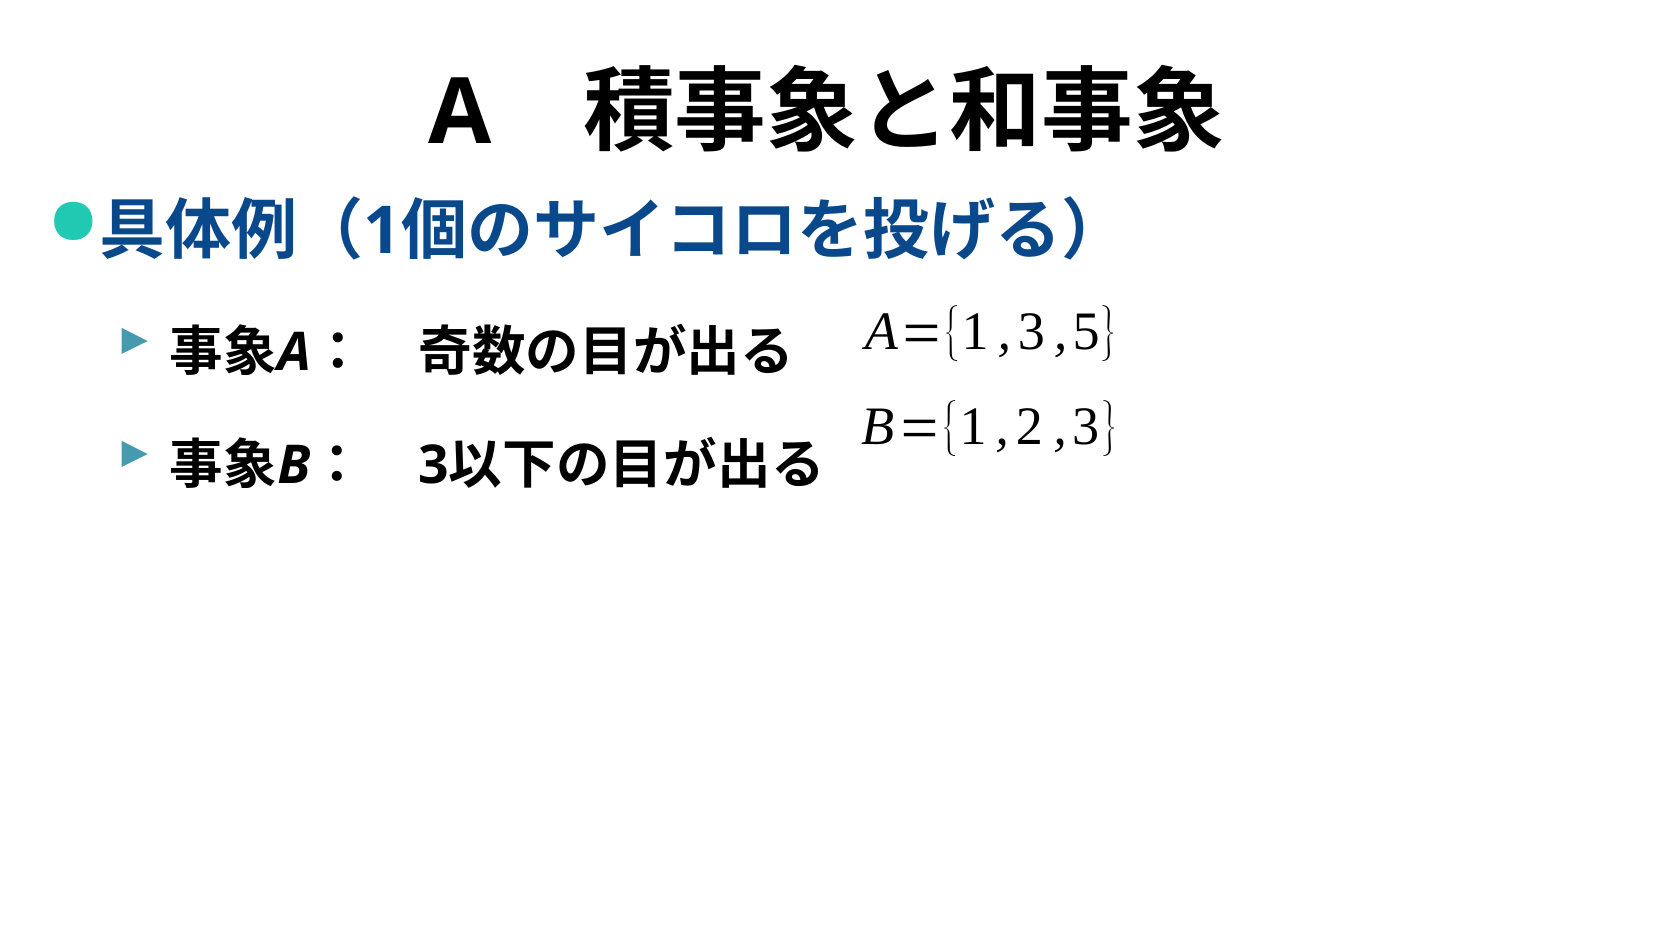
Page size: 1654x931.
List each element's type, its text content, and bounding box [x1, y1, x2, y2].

chart [858, 395, 1123, 459]
title A 積事象と和事象 [29, 29, 1625, 177]
chart [860, 301, 1123, 365]
list 具体例（1個のサイコロを投げる） 事象A： 奇数の目が出る 事象B： 3以下の目が出る [29, 177, 1625, 502]
